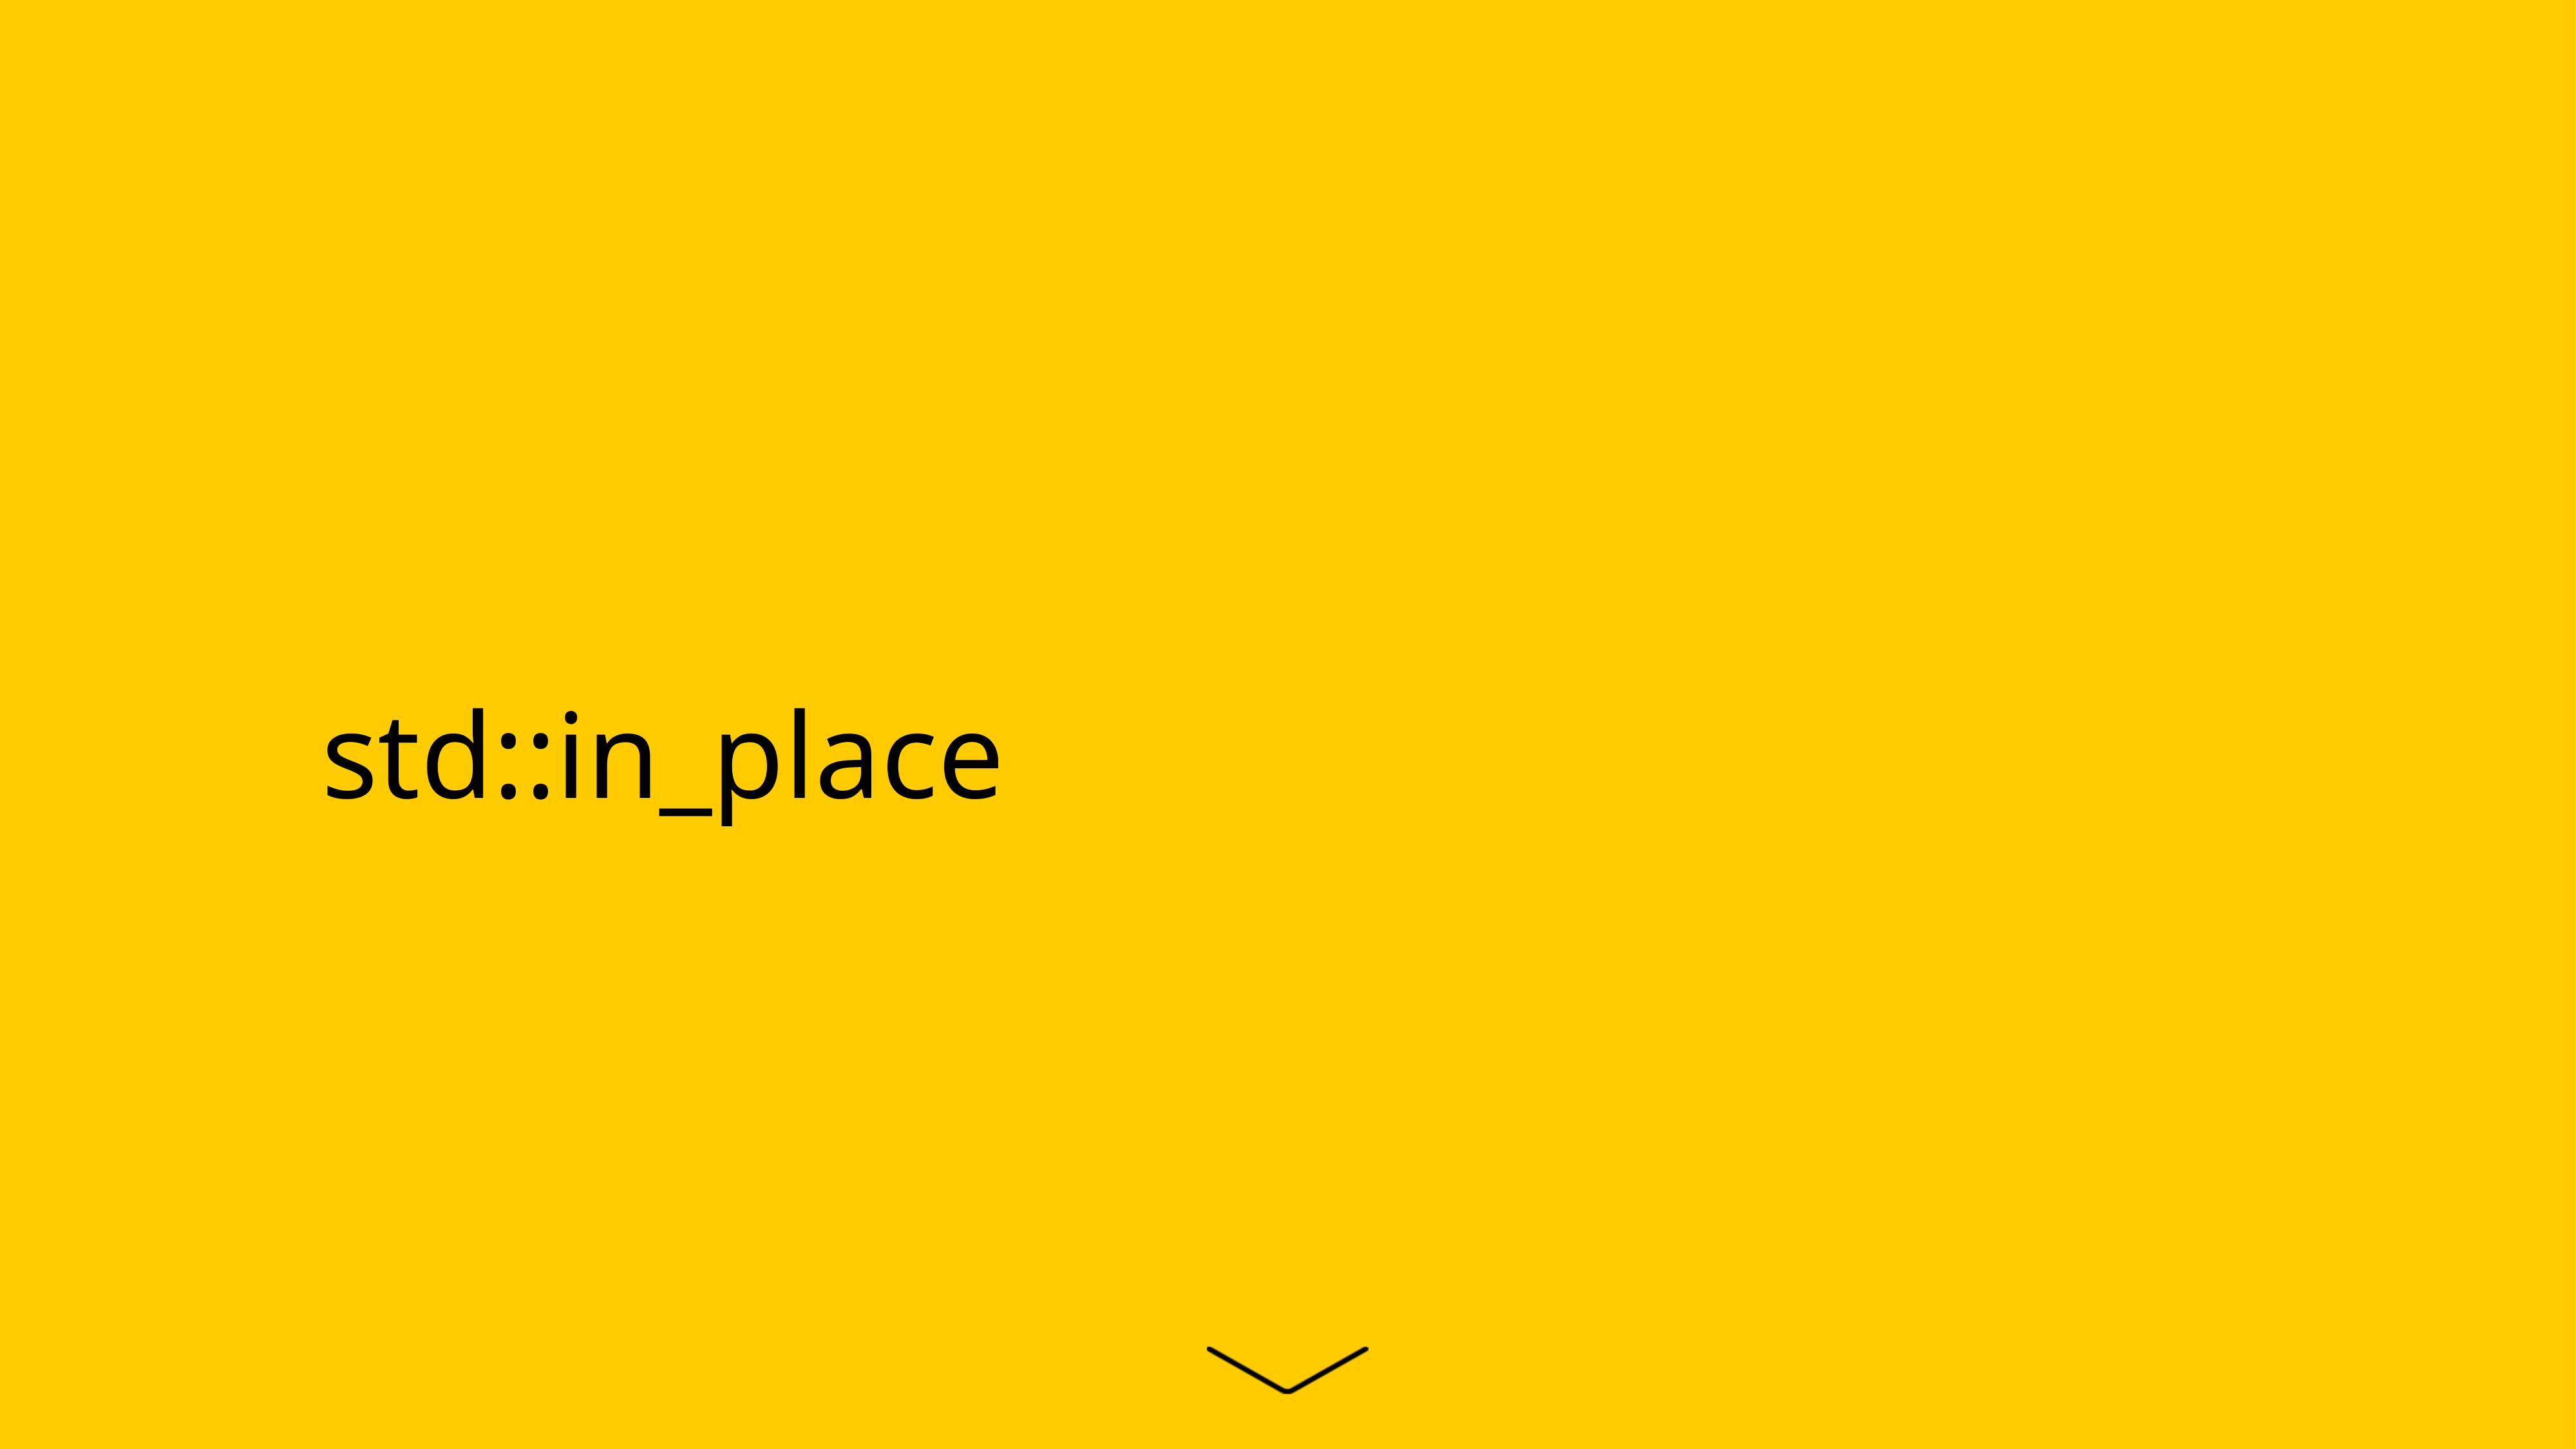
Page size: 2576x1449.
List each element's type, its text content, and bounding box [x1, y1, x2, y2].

title std::in_place [321, 429, 2253, 1074]
picture [1207, 1347, 1368, 1396]
